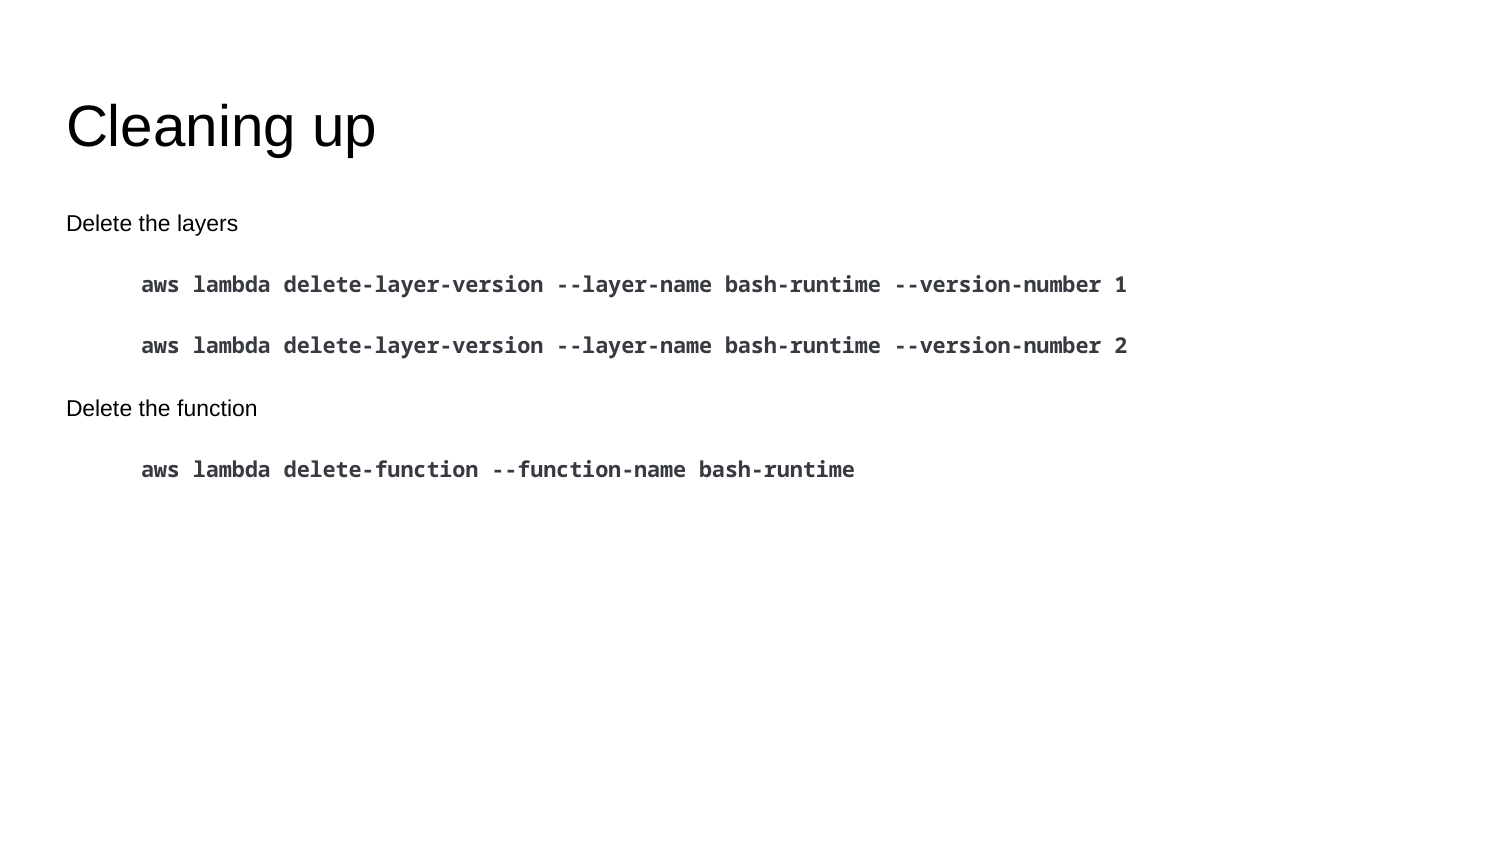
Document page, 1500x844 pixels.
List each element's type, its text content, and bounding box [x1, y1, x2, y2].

title Cleaning up [51, 72, 1449, 167]
list Delete the layers aws lambda delete-layer-version --layer-name bash-runtime --version-number 1 aws lambda delete-layer-version --layer-name bash-runtime --version-number 2 Delete the function aws lambda delete-function --function-name bash-runtime [51, 189, 1449, 750]
